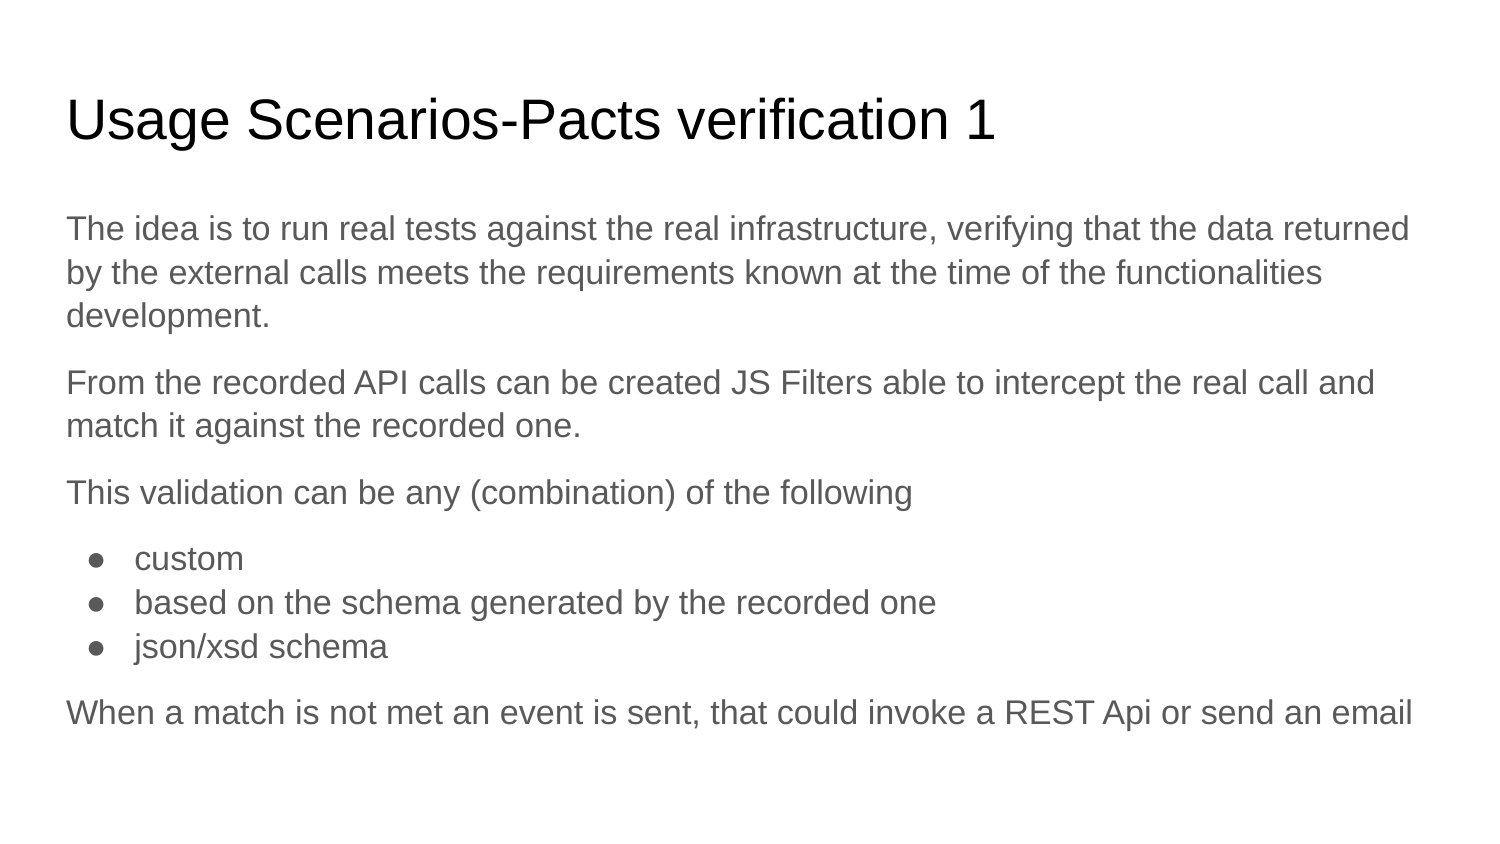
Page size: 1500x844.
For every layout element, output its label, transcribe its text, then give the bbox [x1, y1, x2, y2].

list The idea is to run real tests against the real infrastructure, verifying that the data returned by the external calls meets the requirements known at the time of the functionalities development. From the recorded API calls can be created JS Filters able to intercept the real call and match it against the recorded one. This validation can be any (combination) of the following custom based on the schema generated by the recorded one json/xsd schema When a match is not met an event is sent, that could invoke a REST Api or send an email [51, 189, 1449, 750]
title Usage Scenarios-Pacts verification 1 [51, 72, 1449, 167]
